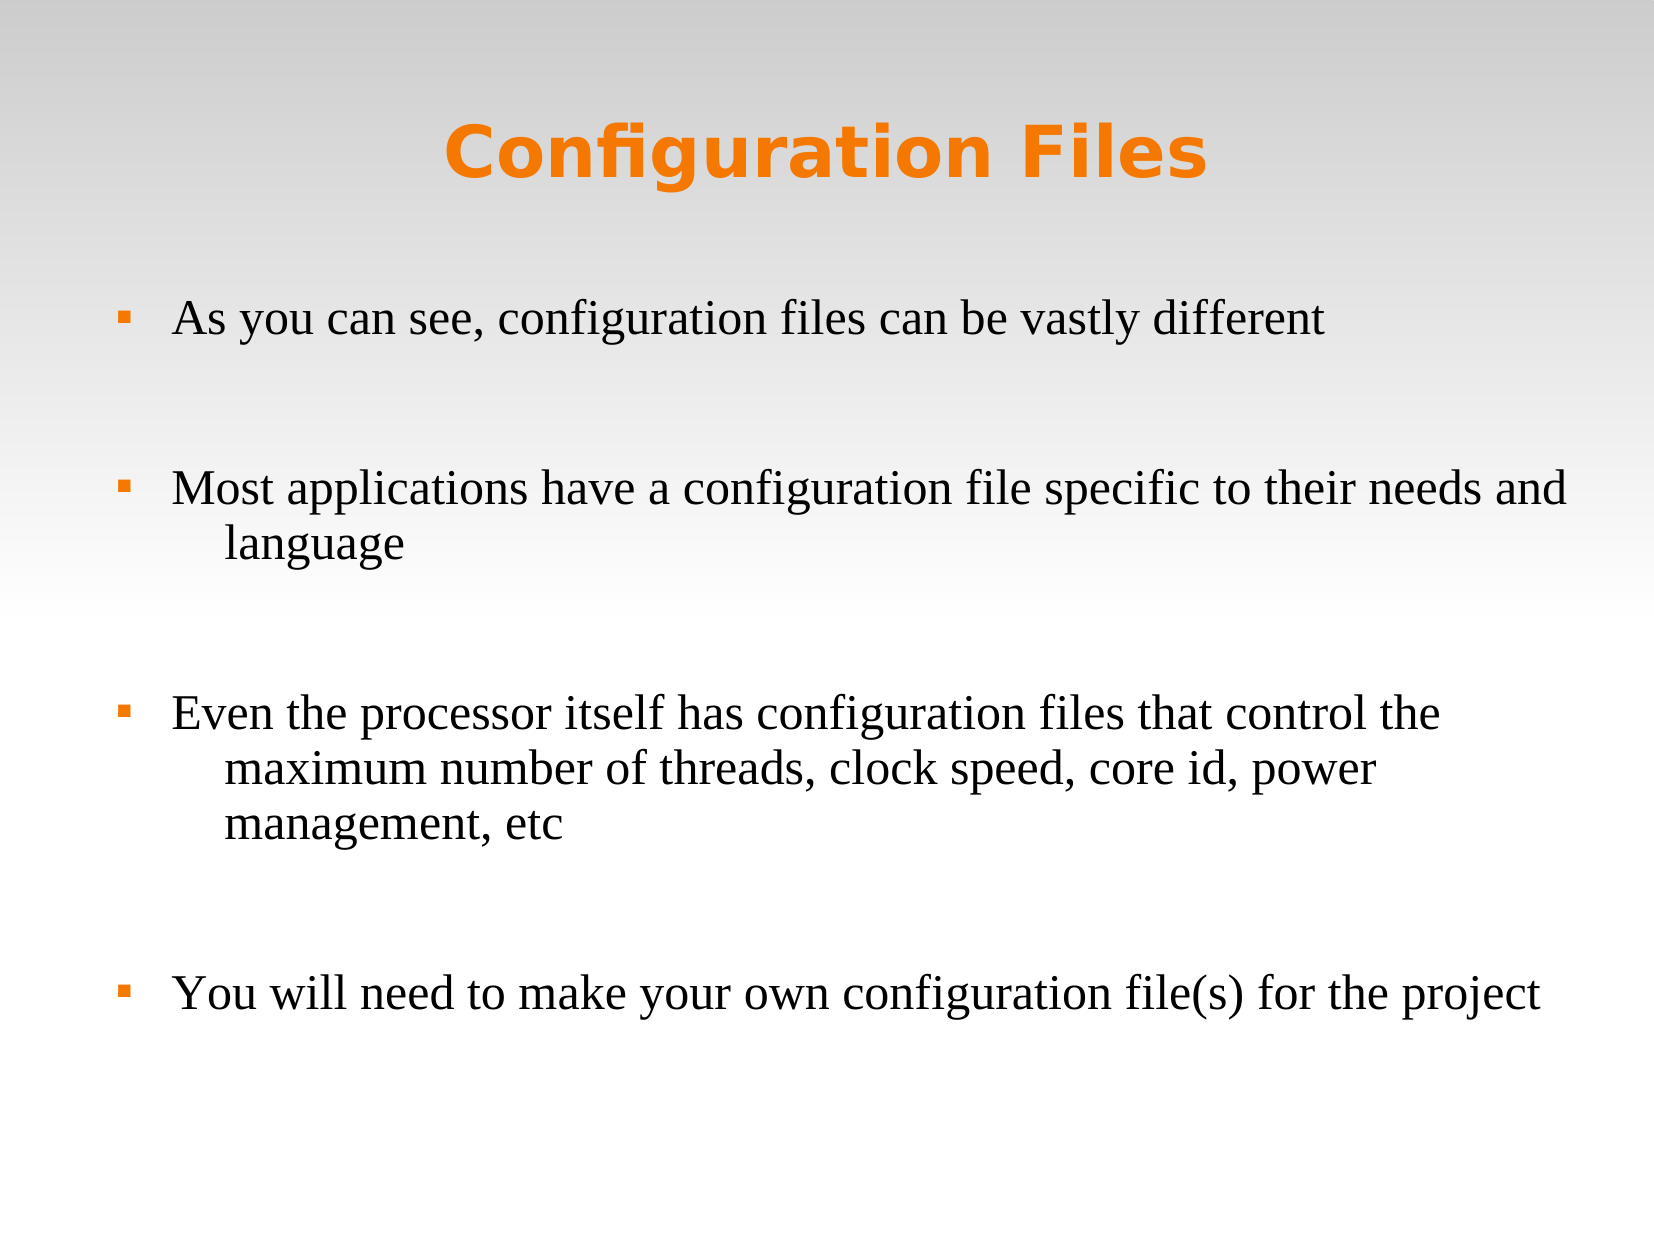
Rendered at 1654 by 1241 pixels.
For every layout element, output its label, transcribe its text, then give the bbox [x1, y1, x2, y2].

list As you can see, configuration files can be vastly different Most applications have a configuration file specific to their needs and language Even the processor itself has configuration files that control the maximum number of threads, clock speed, core id, power management, etc You will need to make your own configuration file(s) for the project [82, 290, 1571, 1109]
title Configuration Files [82, 49, 1571, 257]
